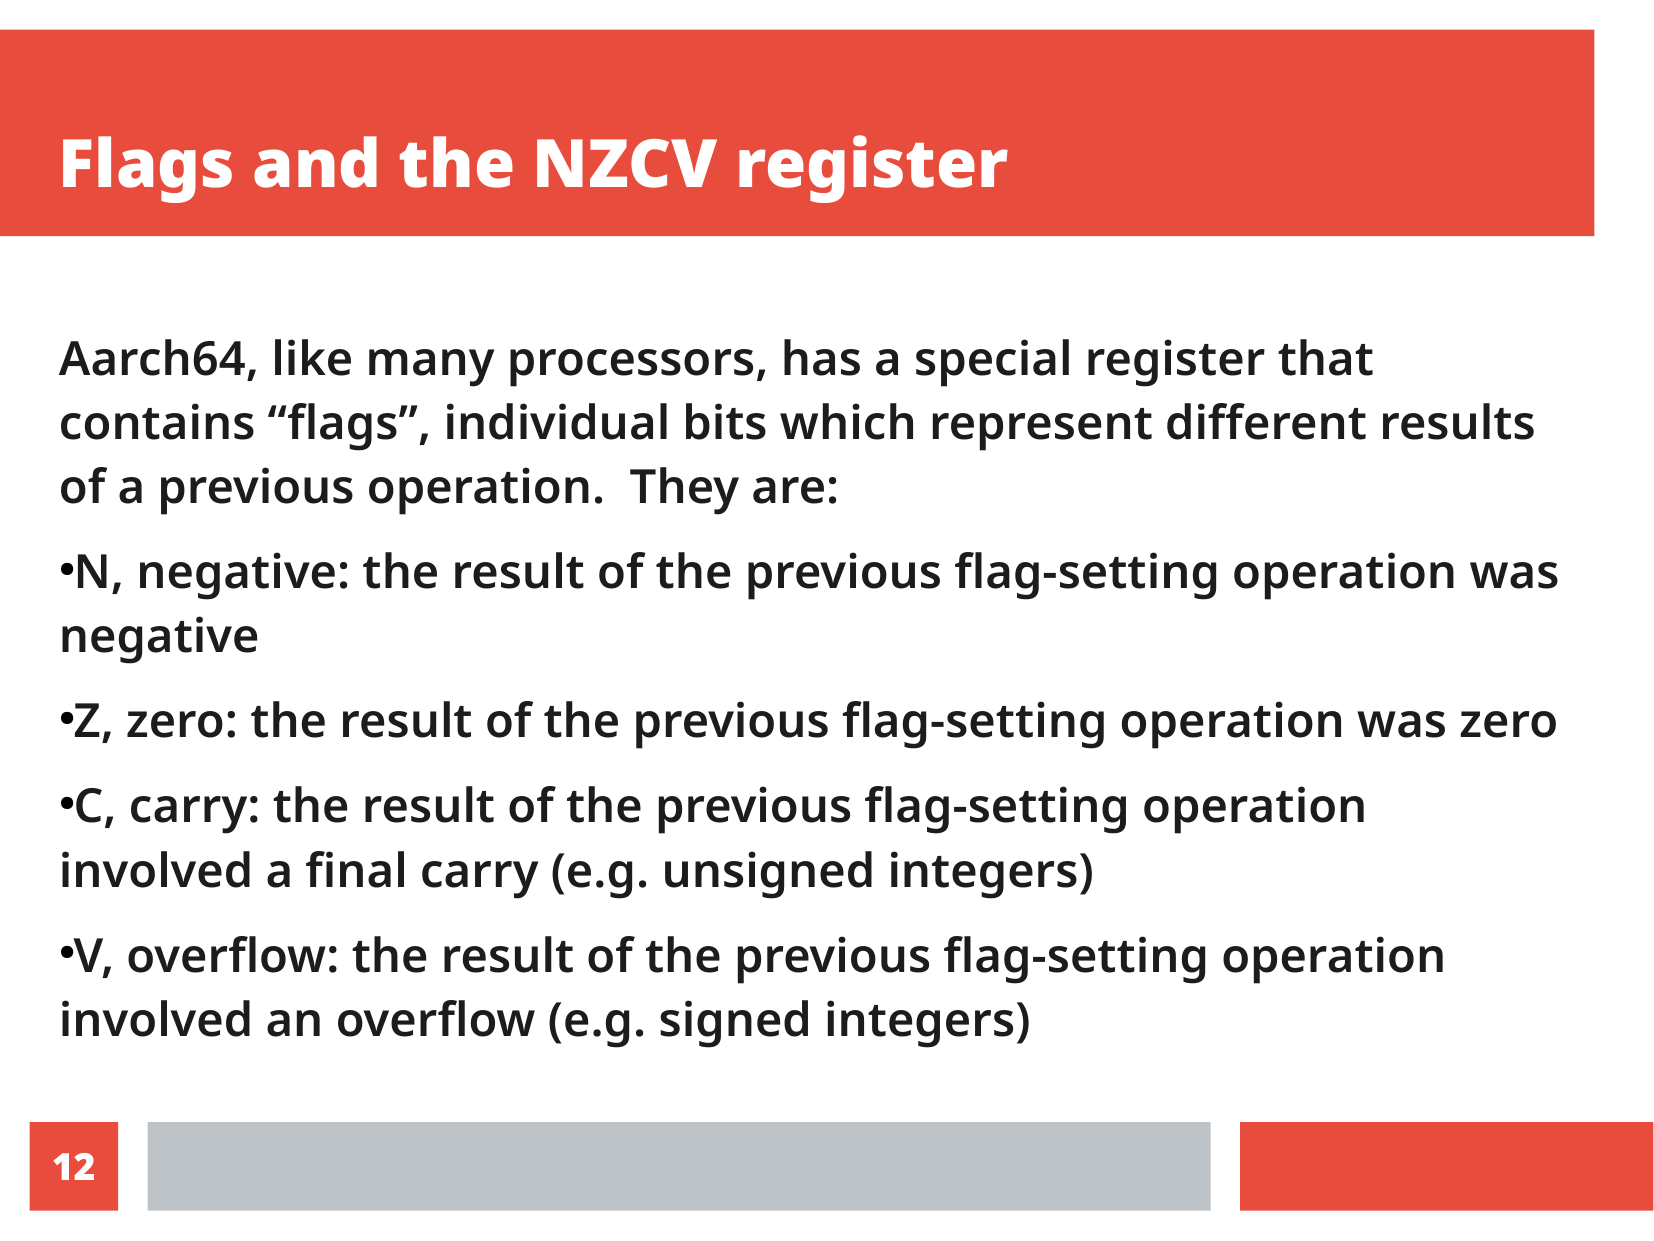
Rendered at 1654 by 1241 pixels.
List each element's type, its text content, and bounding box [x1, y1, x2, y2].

title Flags and the NZCV register [59, 59, 1595, 207]
list Aarch64, like many processors, has a special register that contains “flags”, individual bits which represent different results of a previous operation. They are: N, negative: the result of the previous flag-setting operation was negative Z, zero: the result of the previous flag-setting operation was zero C, carry: the result of the previous flag-setting operation involved a final carry (e.g. unsigned integers) V, overflow: the result of the previous flag-setting operation involved an overflow (e.g. signed integers) [59, 324, 1565, 1093]
